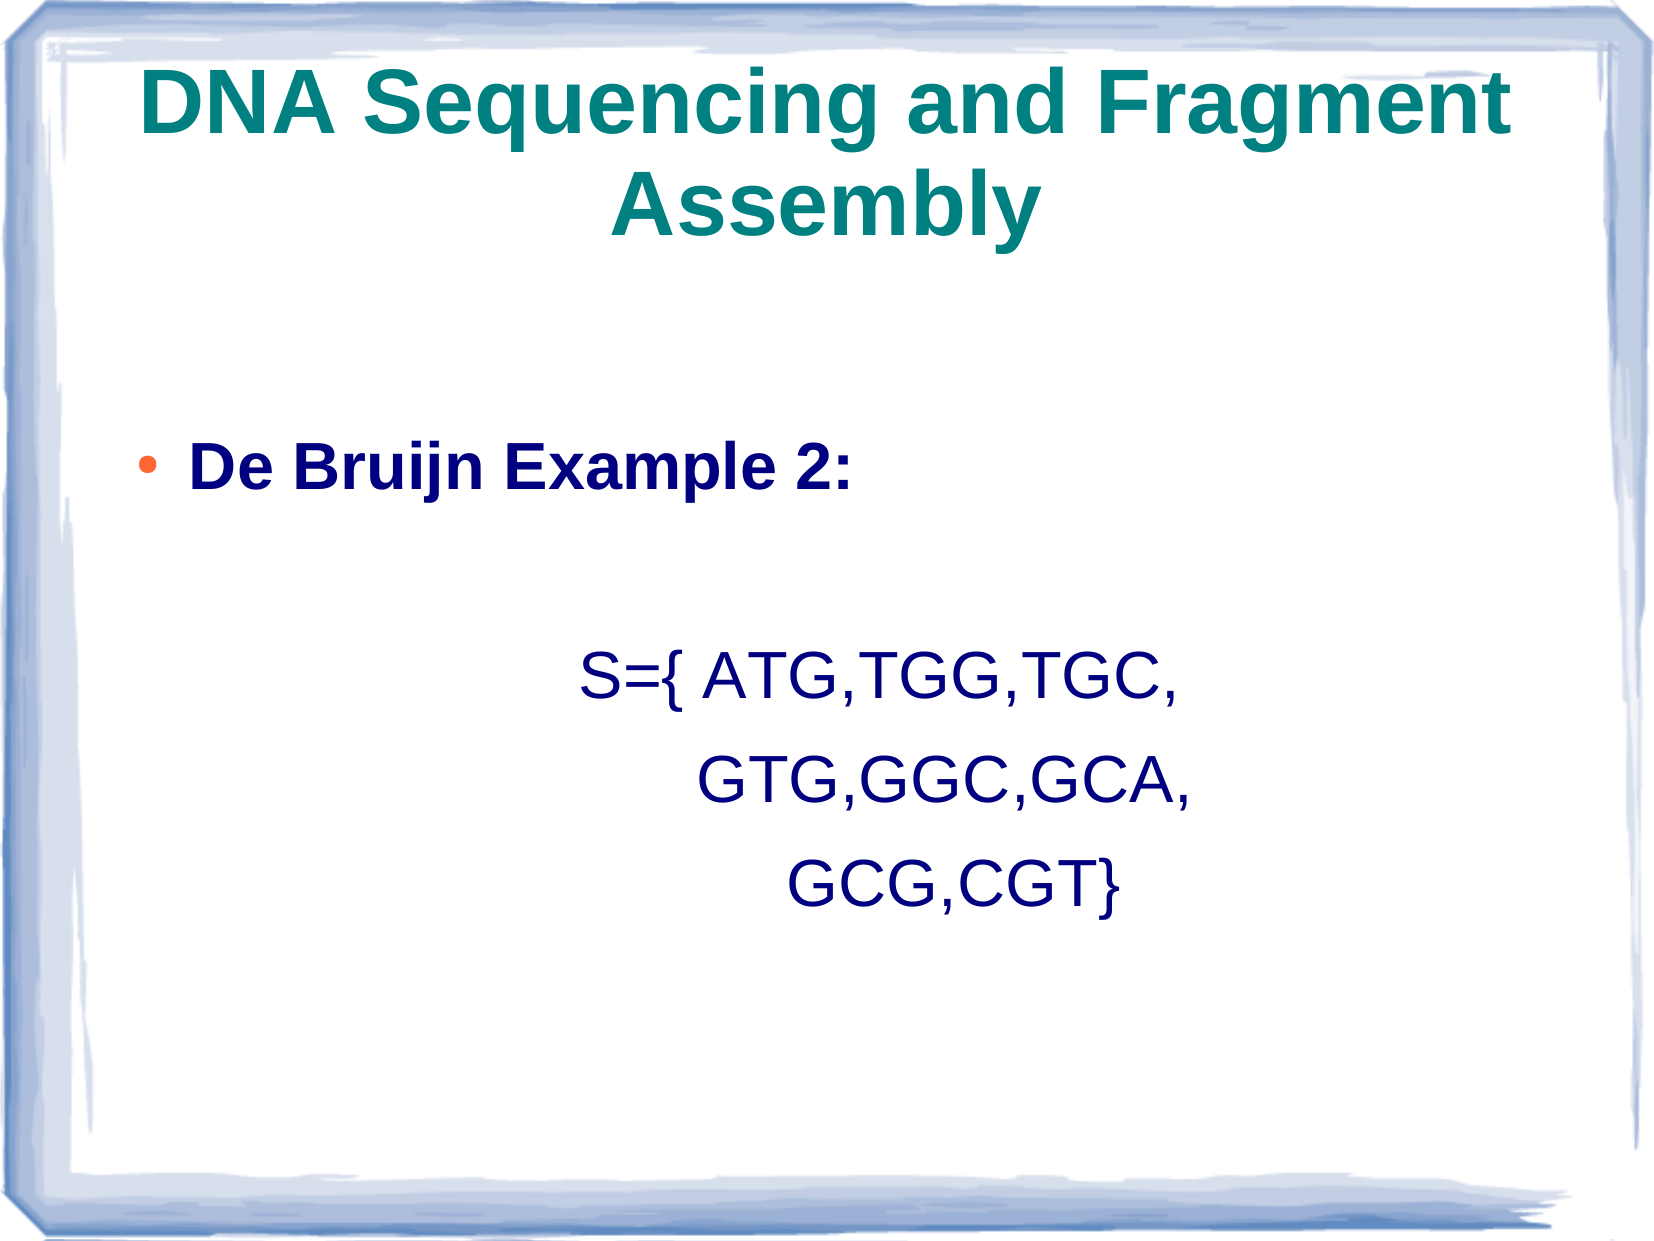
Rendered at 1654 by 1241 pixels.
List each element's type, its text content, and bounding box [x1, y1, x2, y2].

picture [0, 0, 1654, 1241]
title DNA Sequencing and Fragment Assembly [82, 49, 1571, 257]
list De Bruijn Example 2: S={ ATG,TGG,TGC, GTG,GGC,GCA, GCG,CGT} [118, 324, 1571, 1144]
